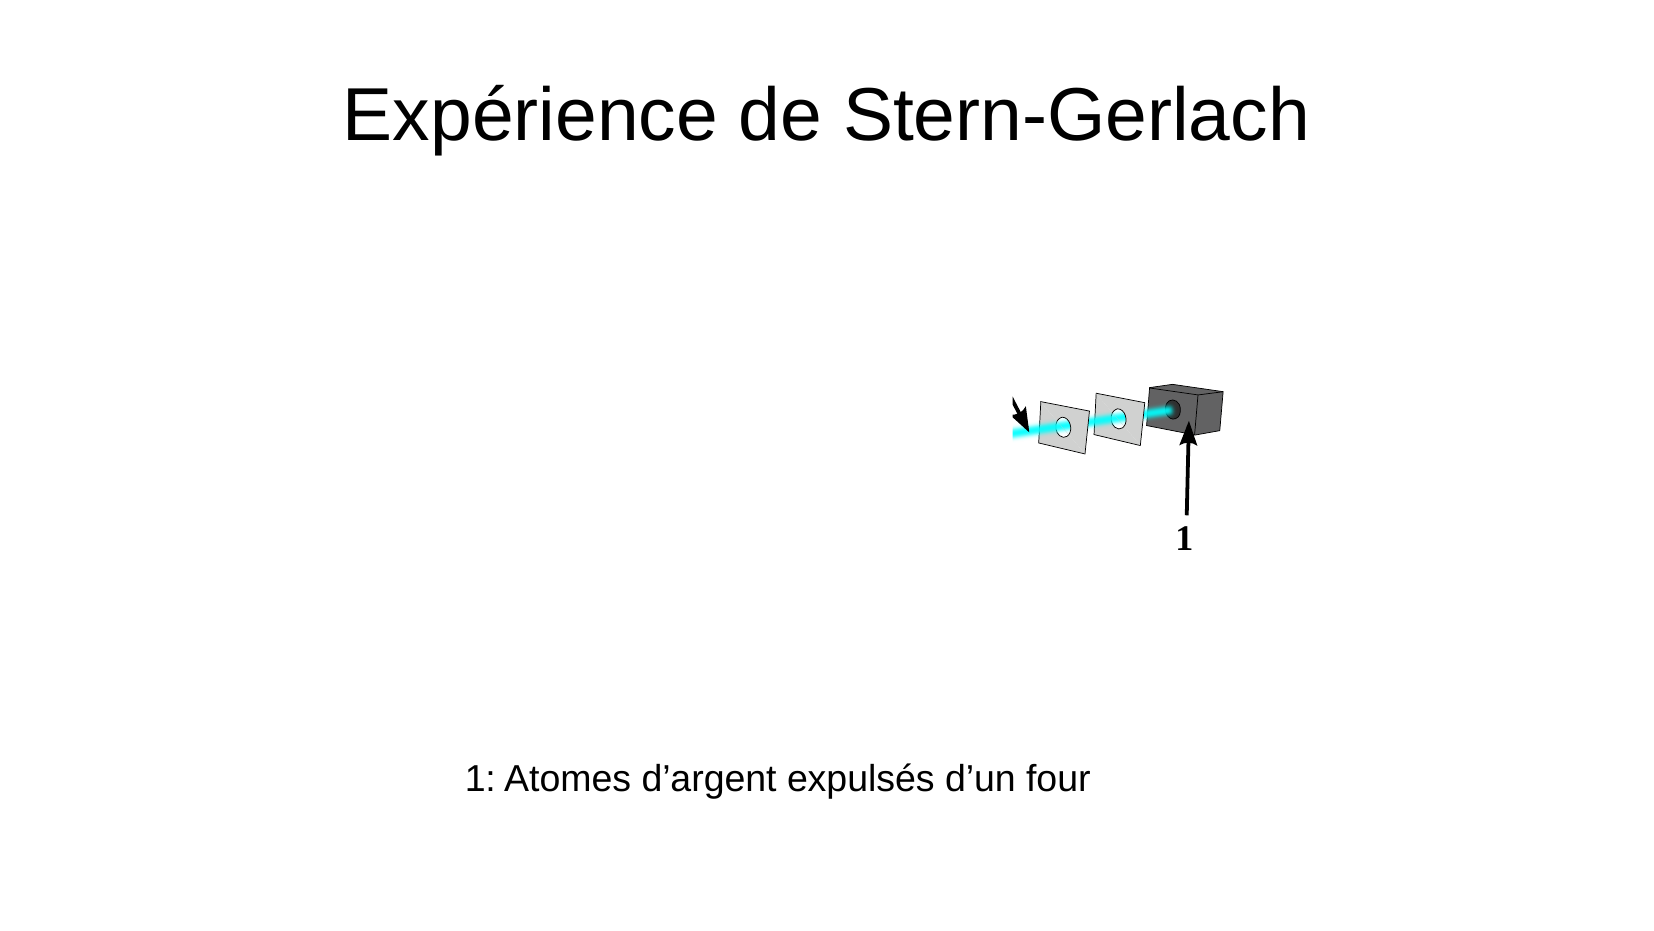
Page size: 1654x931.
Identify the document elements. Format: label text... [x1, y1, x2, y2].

picture [1012, 300, 1238, 713]
title Expérience de Stern-Gerlach [82, 37, 1571, 193]
text_box 1: Atomes d’argent expulsés d’un four [450, 750, 1107, 807]
